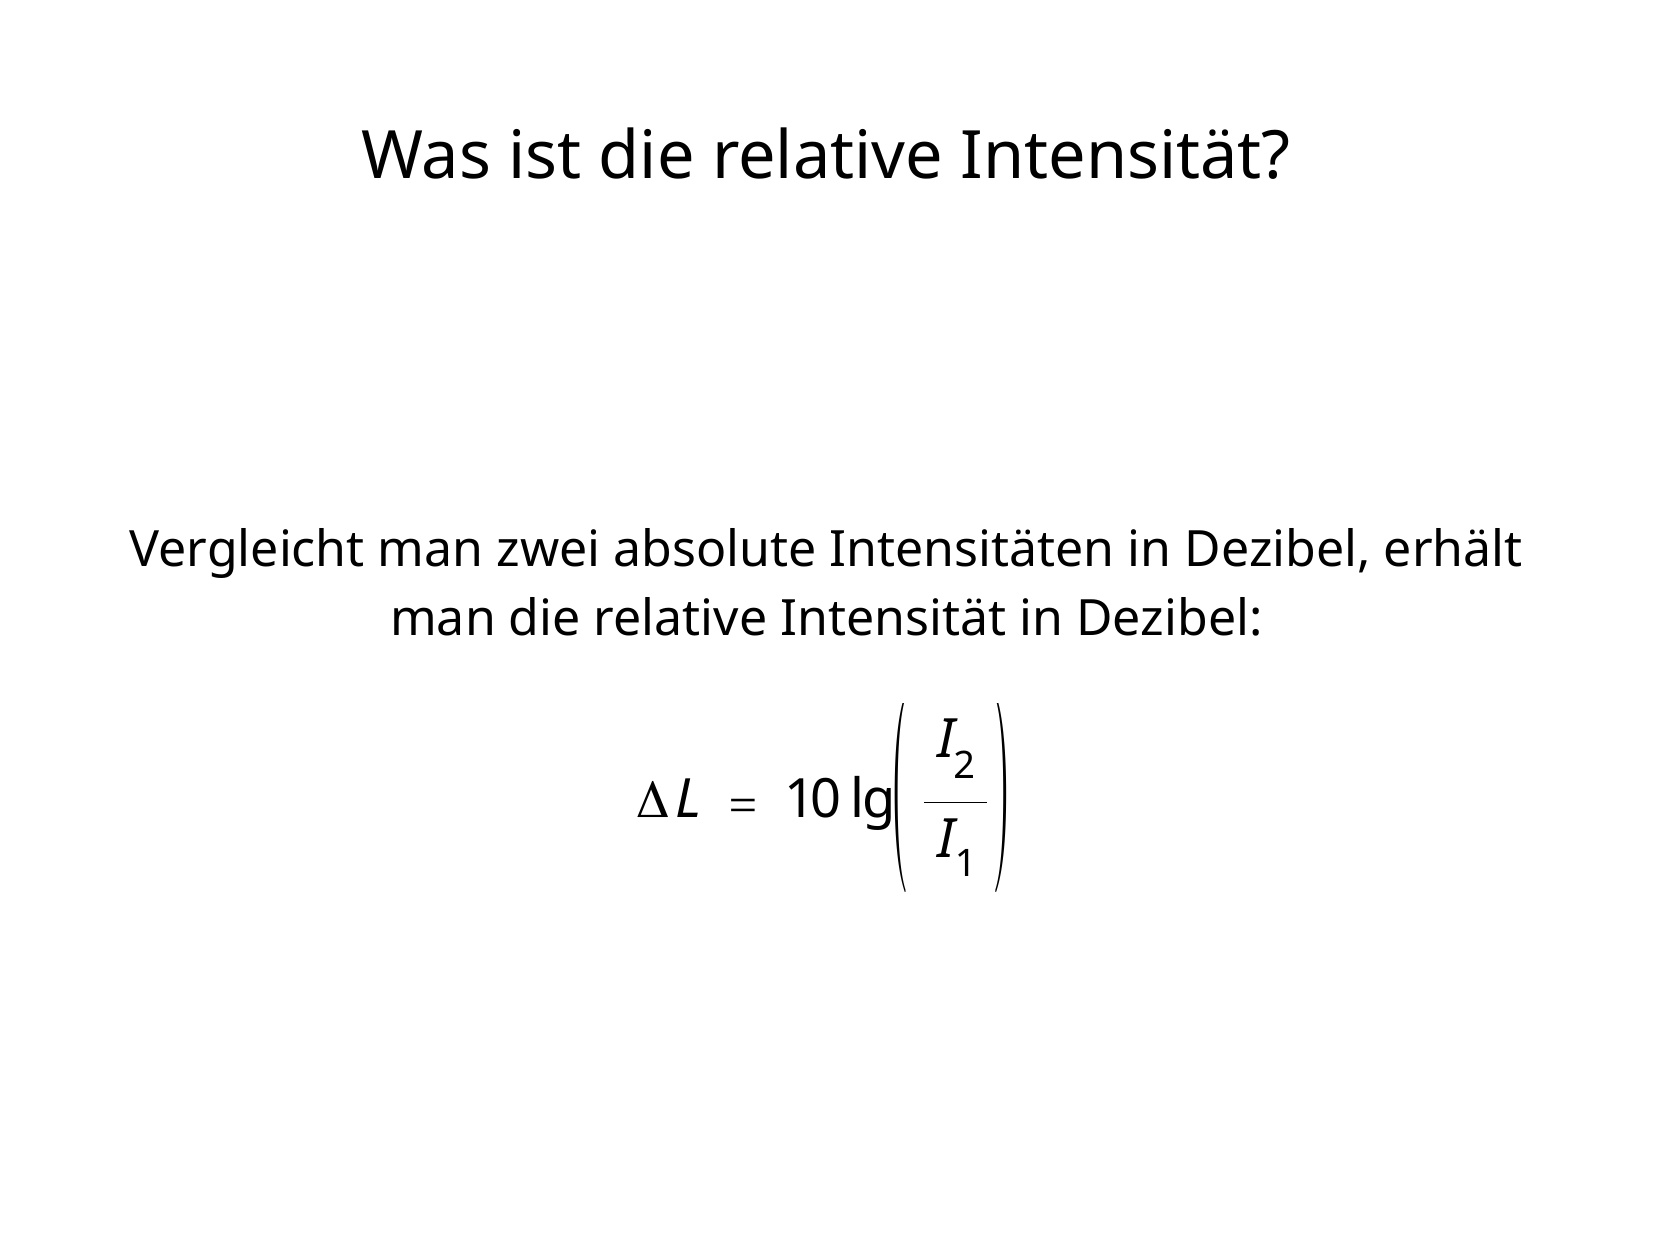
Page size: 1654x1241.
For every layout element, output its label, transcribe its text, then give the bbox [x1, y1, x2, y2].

chart [628, 703, 1026, 892]
subtitle Vergleicht man zwei absolute Intensitäten in Dezibel, erhält man die relative Intensität in Dezibel: [82, 290, 1571, 1010]
title Was ist die relative Intensität? [82, 49, 1571, 257]
